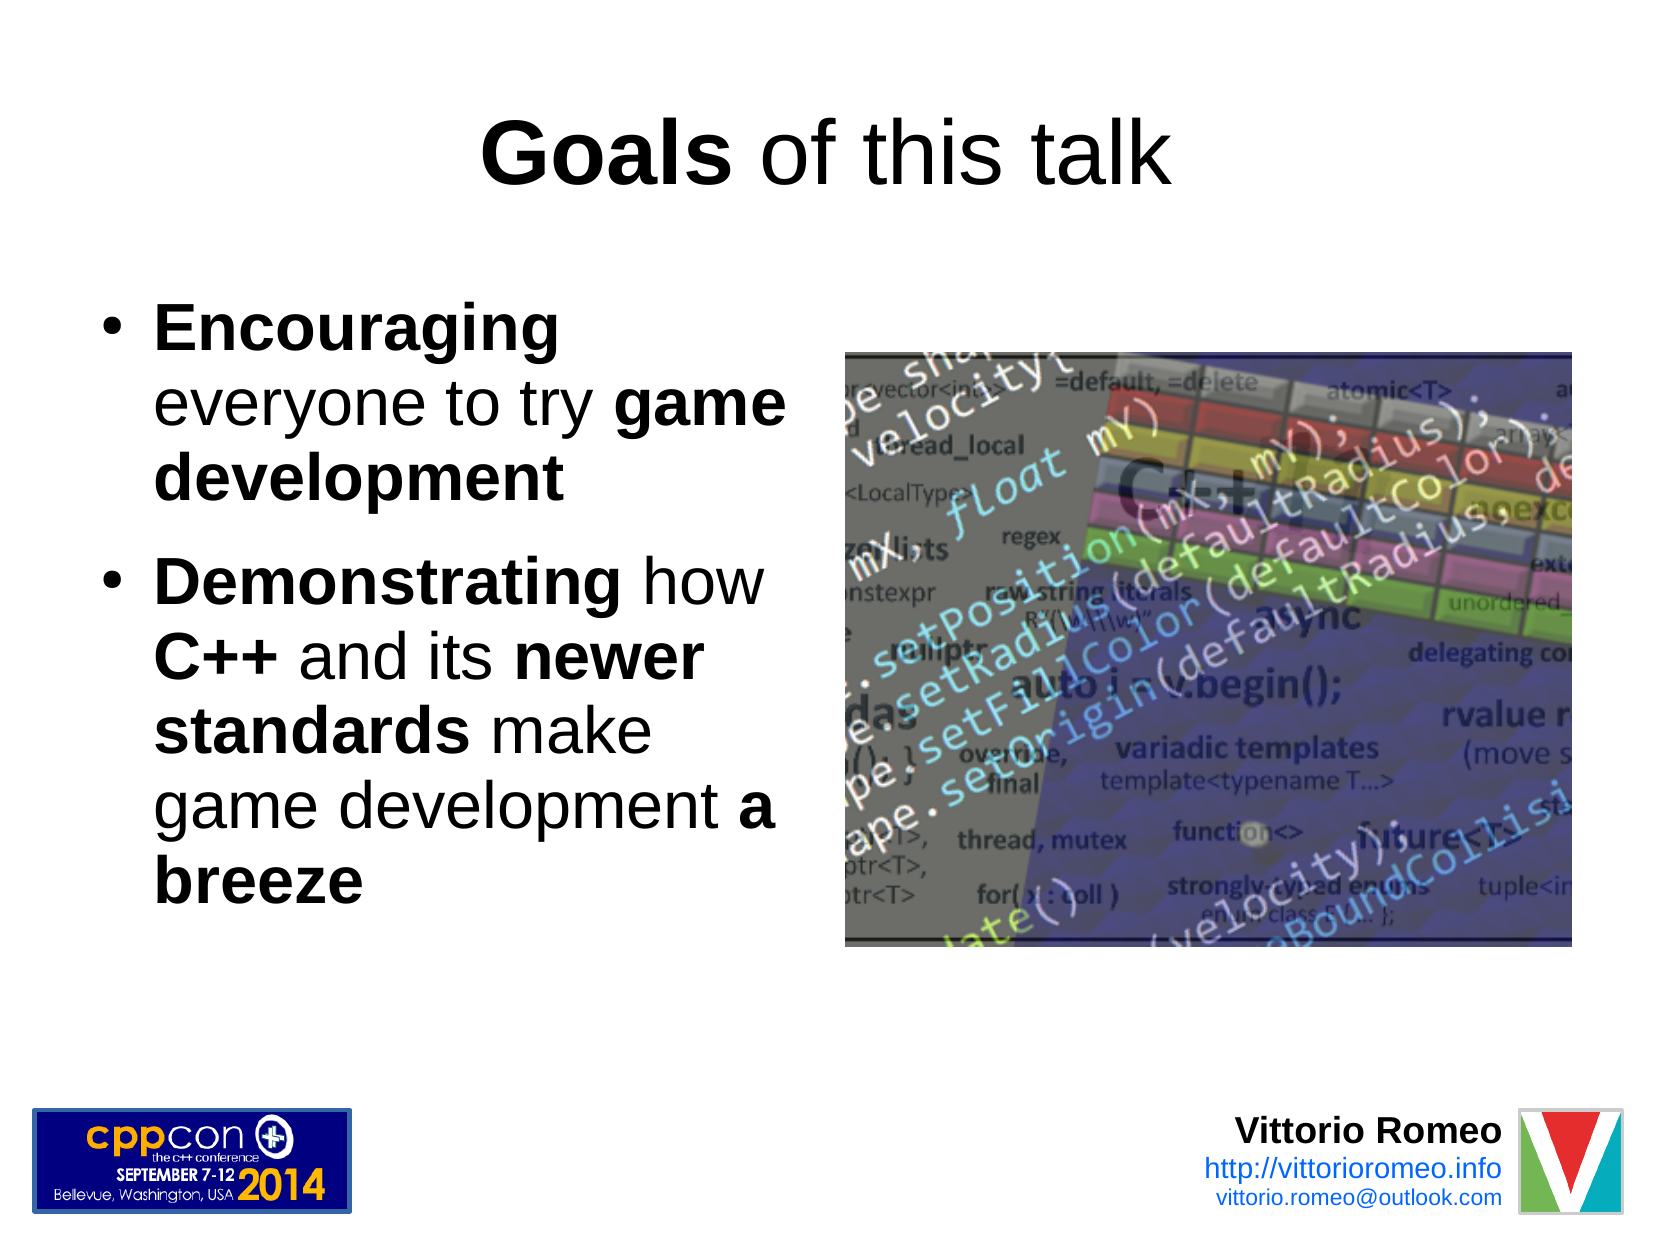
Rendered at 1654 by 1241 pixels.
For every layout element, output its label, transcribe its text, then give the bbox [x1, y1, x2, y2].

list Encouraging everyone to try game development Demonstrating how C++ and its newer standards make game development a breeze [82, 290, 809, 1010]
title Goals of this talk [82, 49, 1571, 257]
picture [54, 1114, 325, 1203]
picture [845, 352, 1572, 947]
picture [1521, 1112, 1621, 1212]
